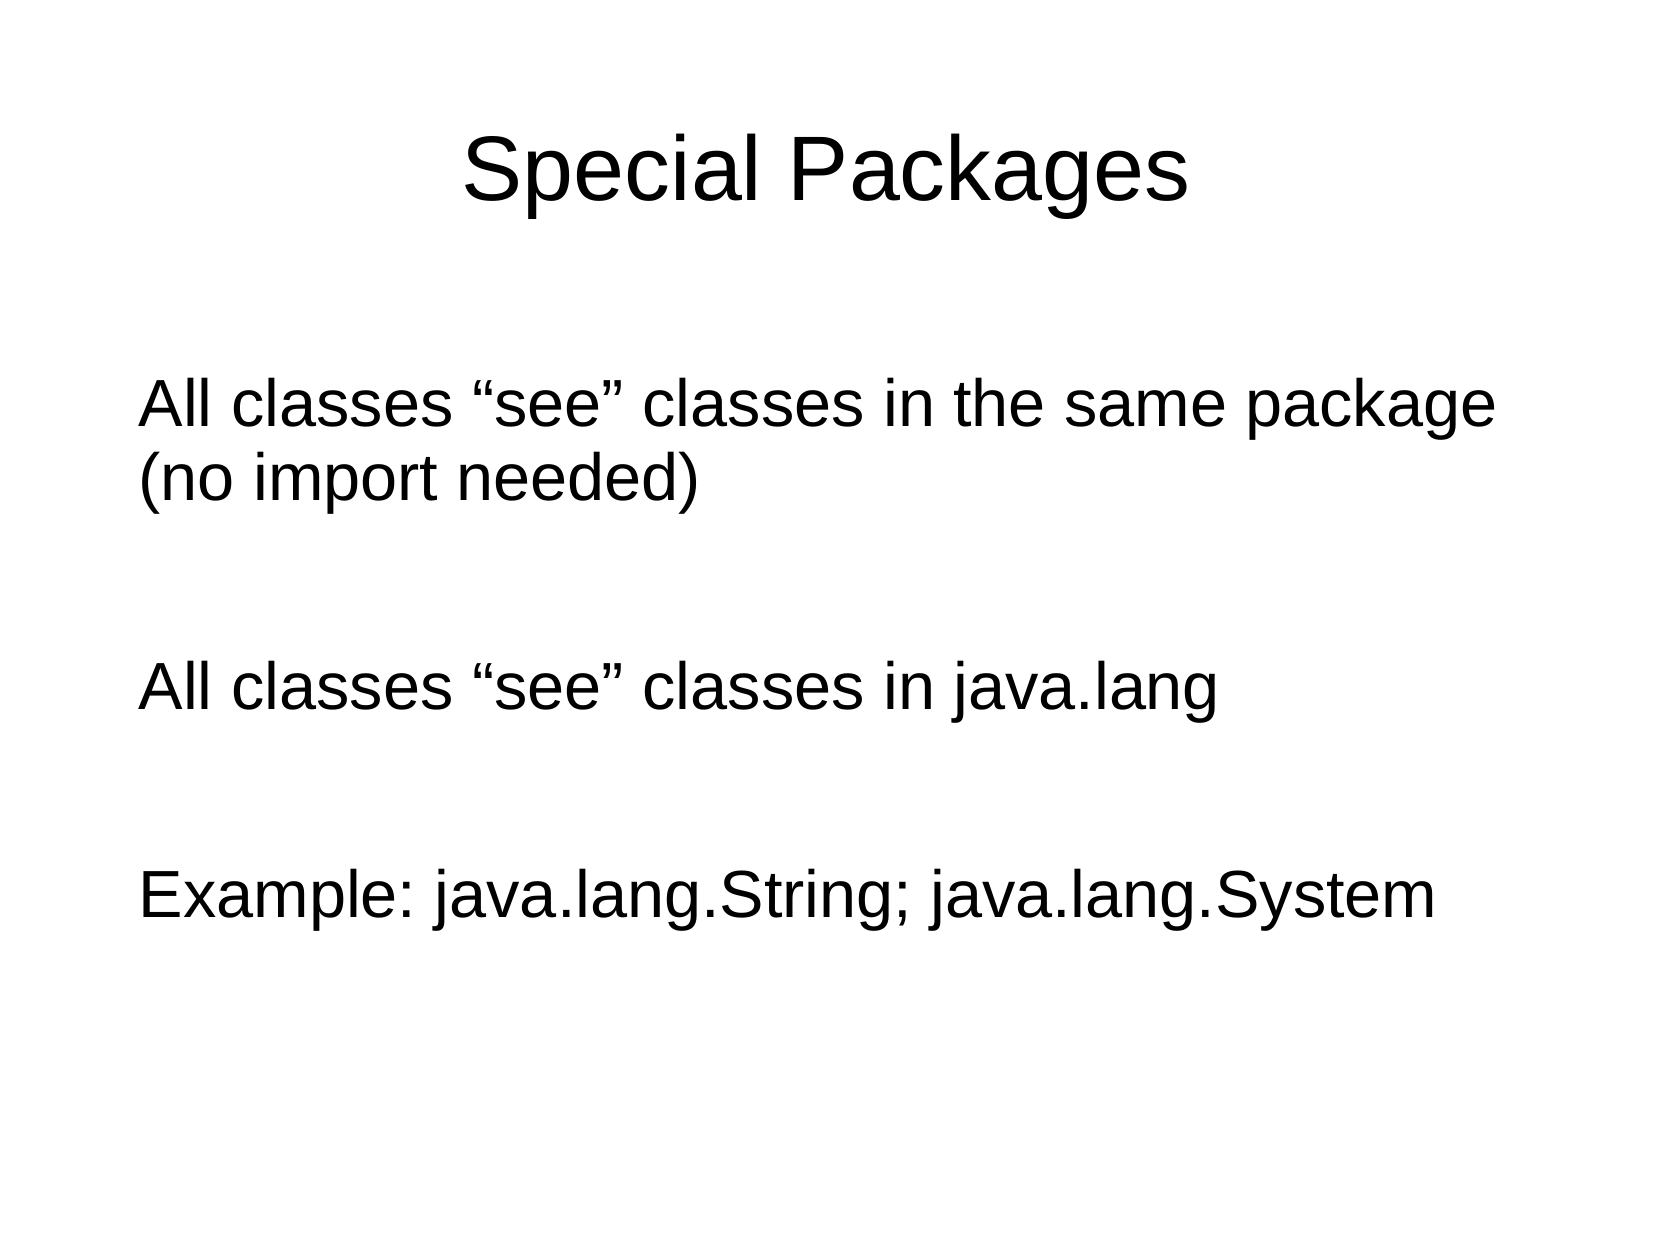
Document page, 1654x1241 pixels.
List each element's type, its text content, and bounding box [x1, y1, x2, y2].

list All classes “see” classes in the same package (no import needed) All classes “see” classes in java.lang Example: java.lang.String; java.lang.System [123, 358, 1530, 1103]
title Special Packages [123, 110, 1530, 317]
